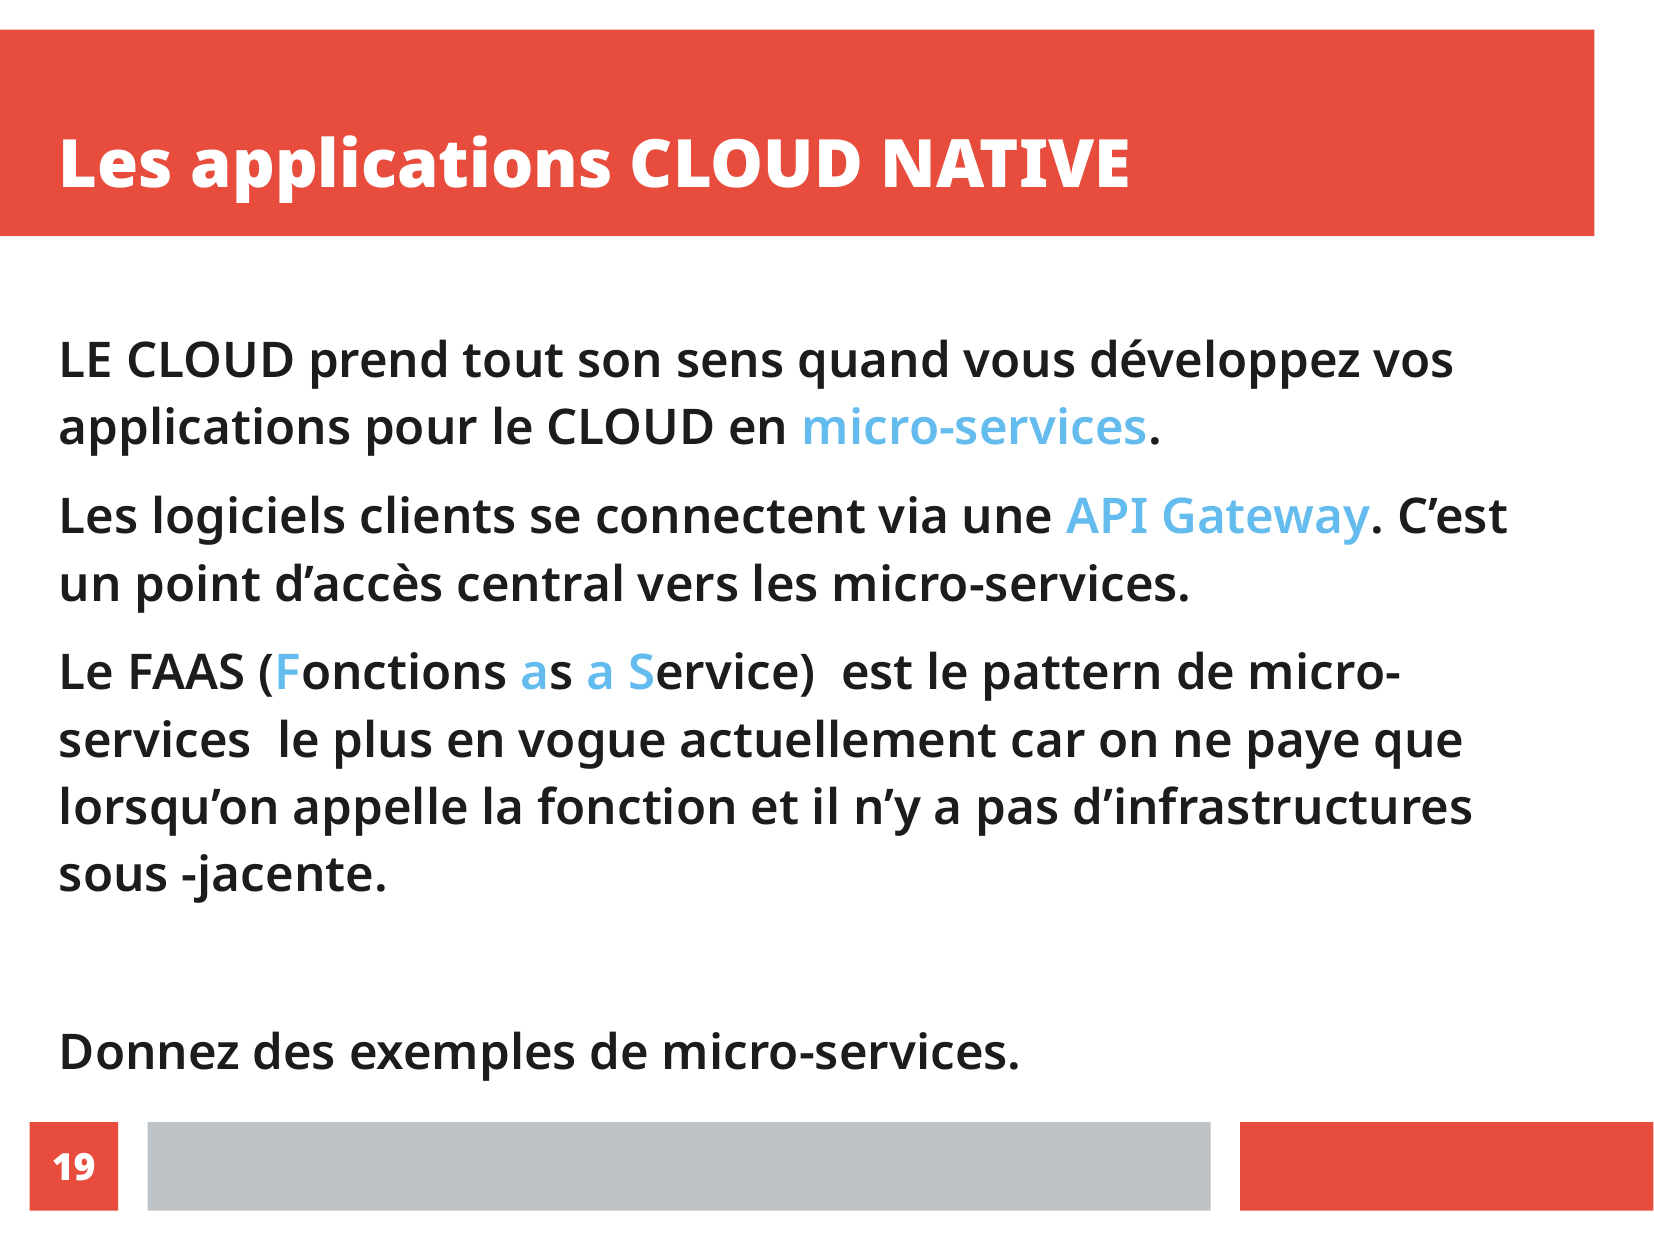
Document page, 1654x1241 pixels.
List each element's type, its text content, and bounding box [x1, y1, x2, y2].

title Les applications CLOUD NATIVE [59, 59, 1595, 207]
list LE CLOUD prend tout son sens quand vous développez vos applications pour le CLOUD en micro-services. Les logiciels clients se connectent via une API Gateway. C’est un point d’accès central vers les micro-services. Le FAAS (Fonctions as a Service) est le pattern de micro-services le plus en vogue actuellement car on ne paye que lorsqu’on appelle la fonction et il n’y a pas d’infrastructures sous -jacente. Donnez des exemples de micro-services. [59, 324, 1565, 1093]
